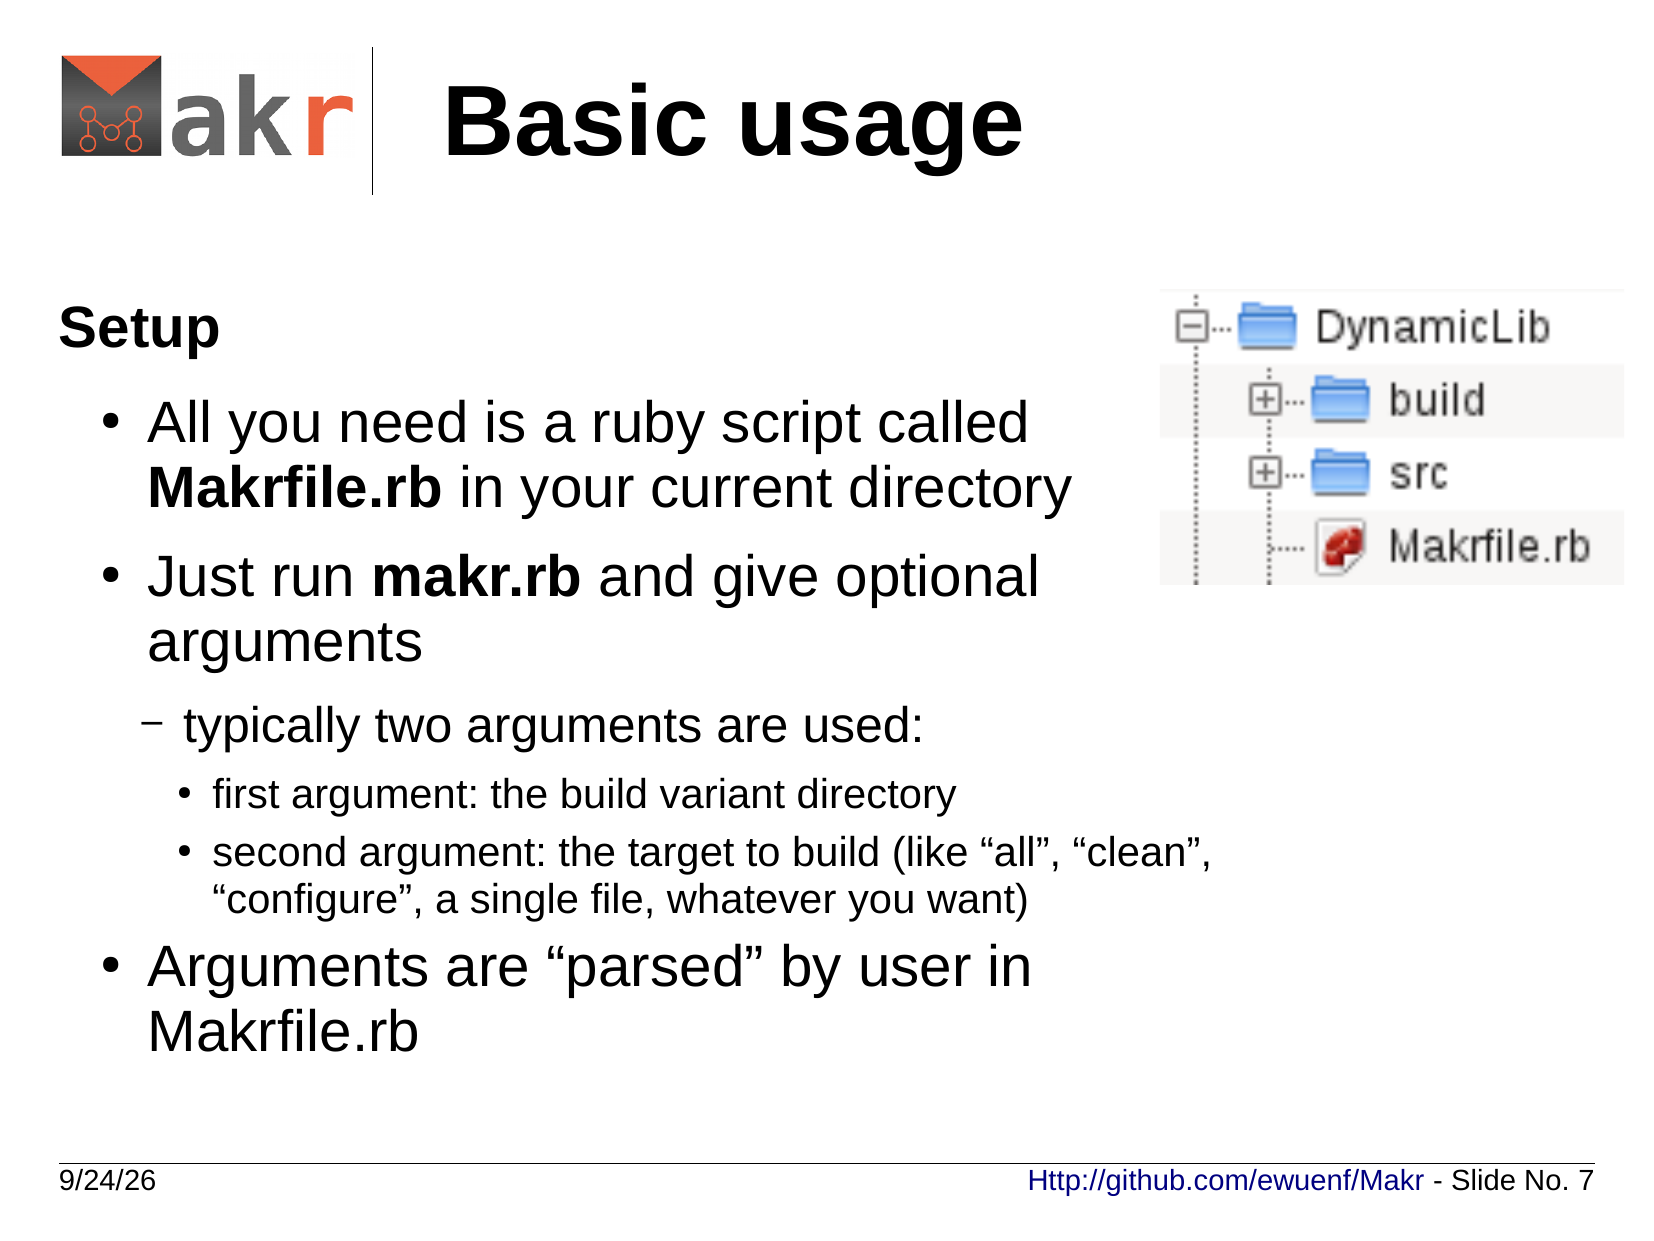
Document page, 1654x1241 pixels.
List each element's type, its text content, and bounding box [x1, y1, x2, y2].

title Basic usage [442, 65, 1607, 177]
picture [59, 53, 355, 158]
list Setup All you need is a ruby script called Makrfile.rb in your current directory Just run makr.rb and give optional arguments typically two arguments are used: first argument: the build variant directory second argument: the target to build (like “all”, “clean”, “configure”, a single file, whatever you want) Arguments are “parsed” by user in Makrfile.rb [59, 295, 1300, 1114]
picture [1159, 289, 1625, 585]
